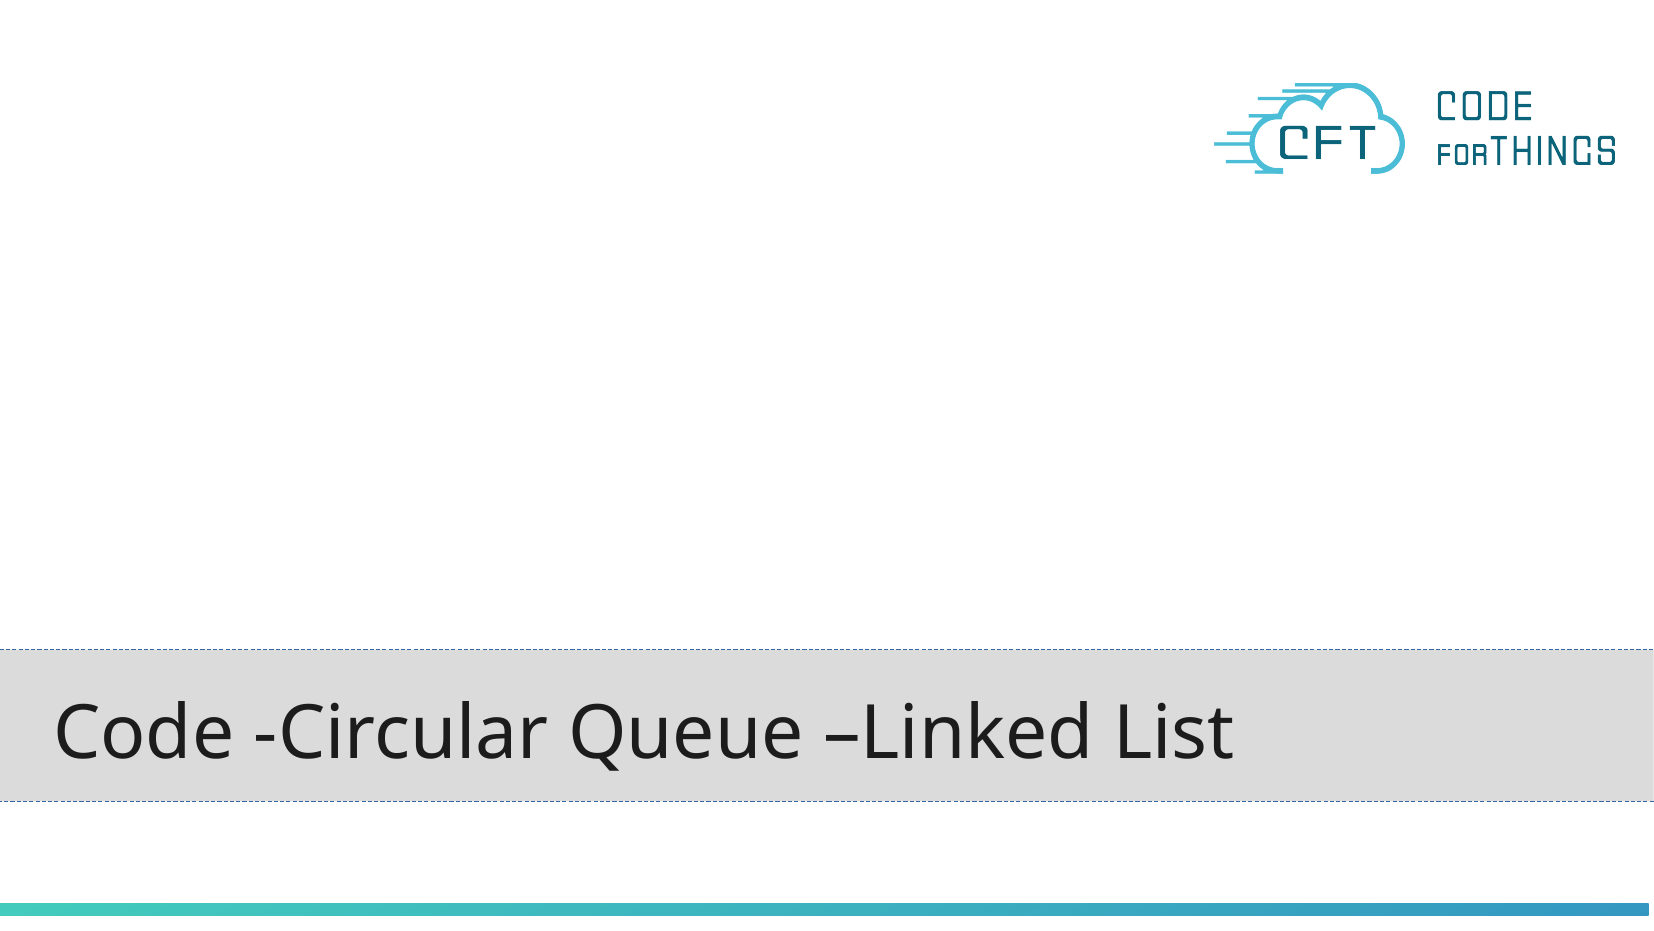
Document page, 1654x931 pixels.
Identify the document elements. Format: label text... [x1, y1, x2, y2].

picture [1214, 83, 1615, 174]
title Code -Circular Queue –Linked List [53, 641, 1542, 817]
